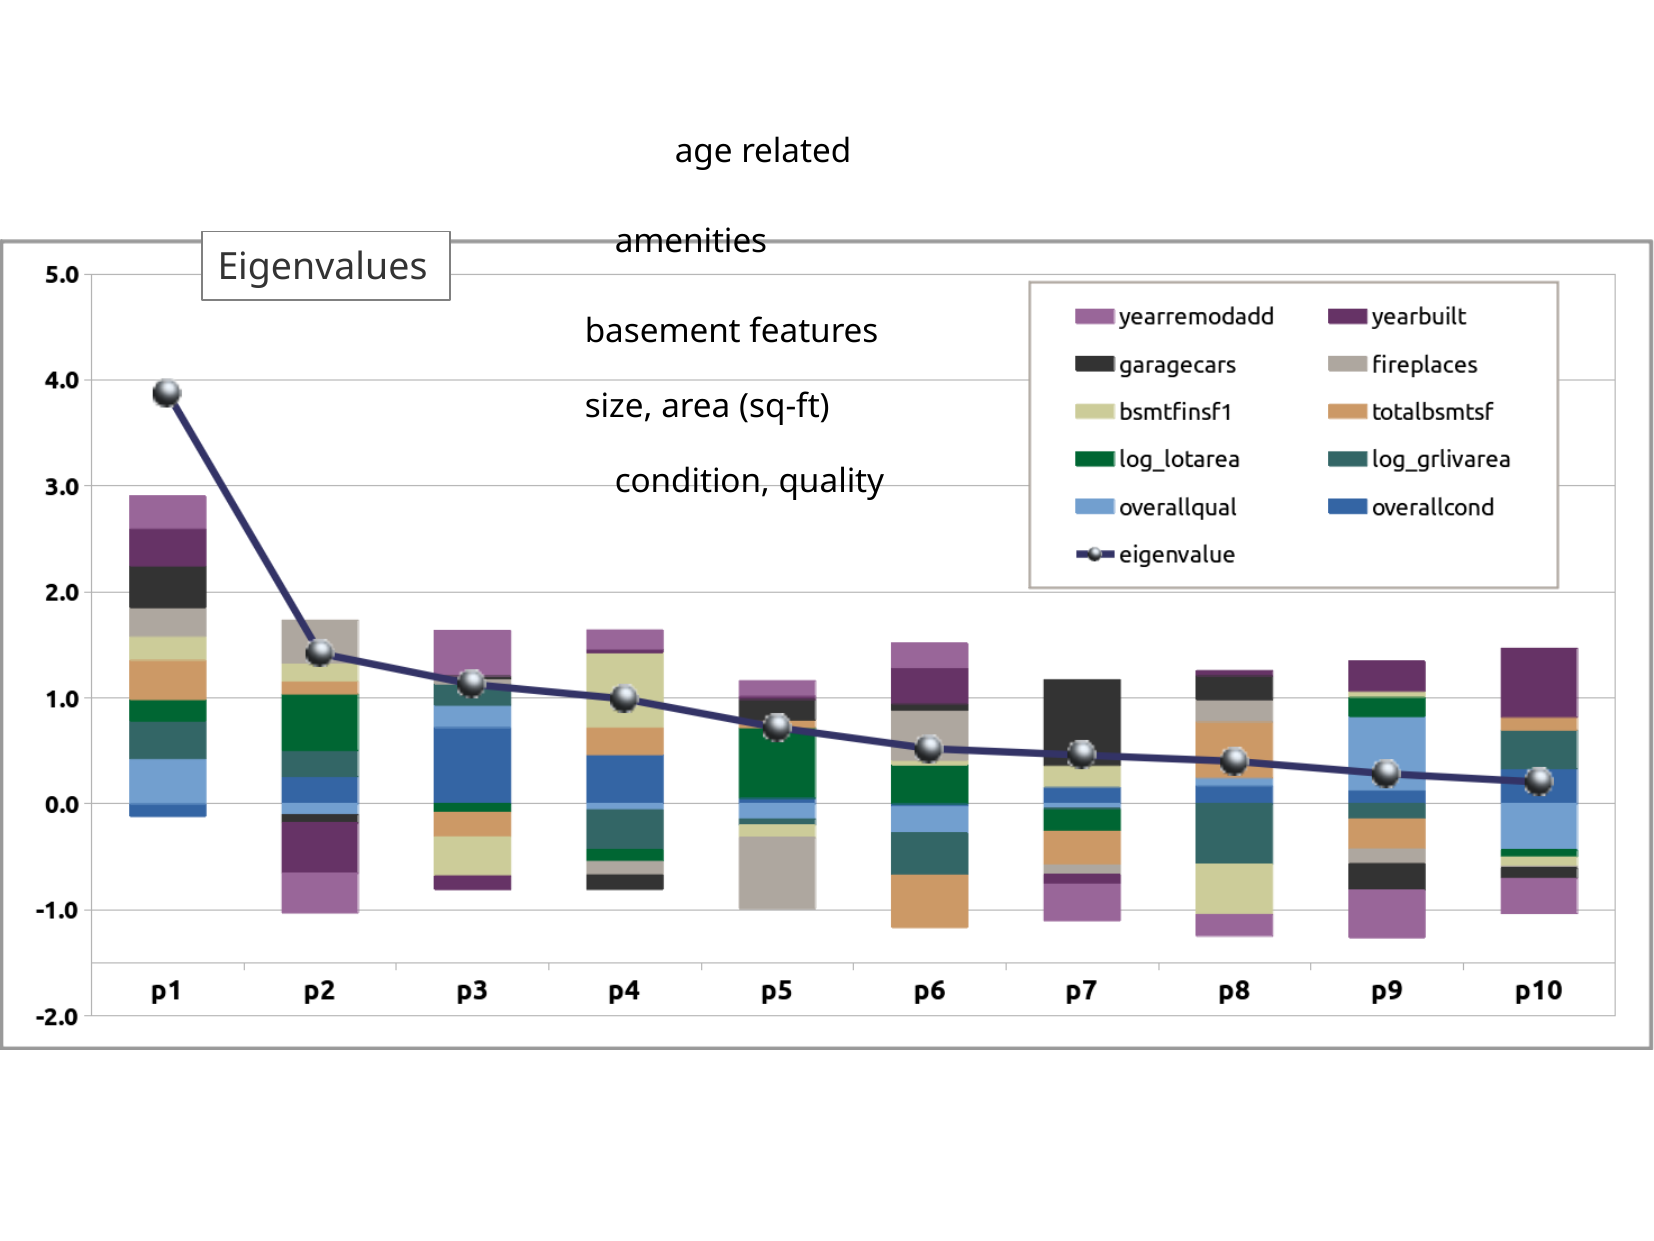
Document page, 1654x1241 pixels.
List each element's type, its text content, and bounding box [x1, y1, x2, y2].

text_box condition, quality [600, 450, 946, 511]
text_box Eigenvalues [201, 231, 451, 301]
text_box size, area (sq-ft) [570, 375, 901, 436]
text_box basement features [570, 300, 916, 361]
text_box age related [660, 120, 871, 181]
text_box amenities [600, 210, 811, 271]
picture [0, 238, 1654, 1051]
